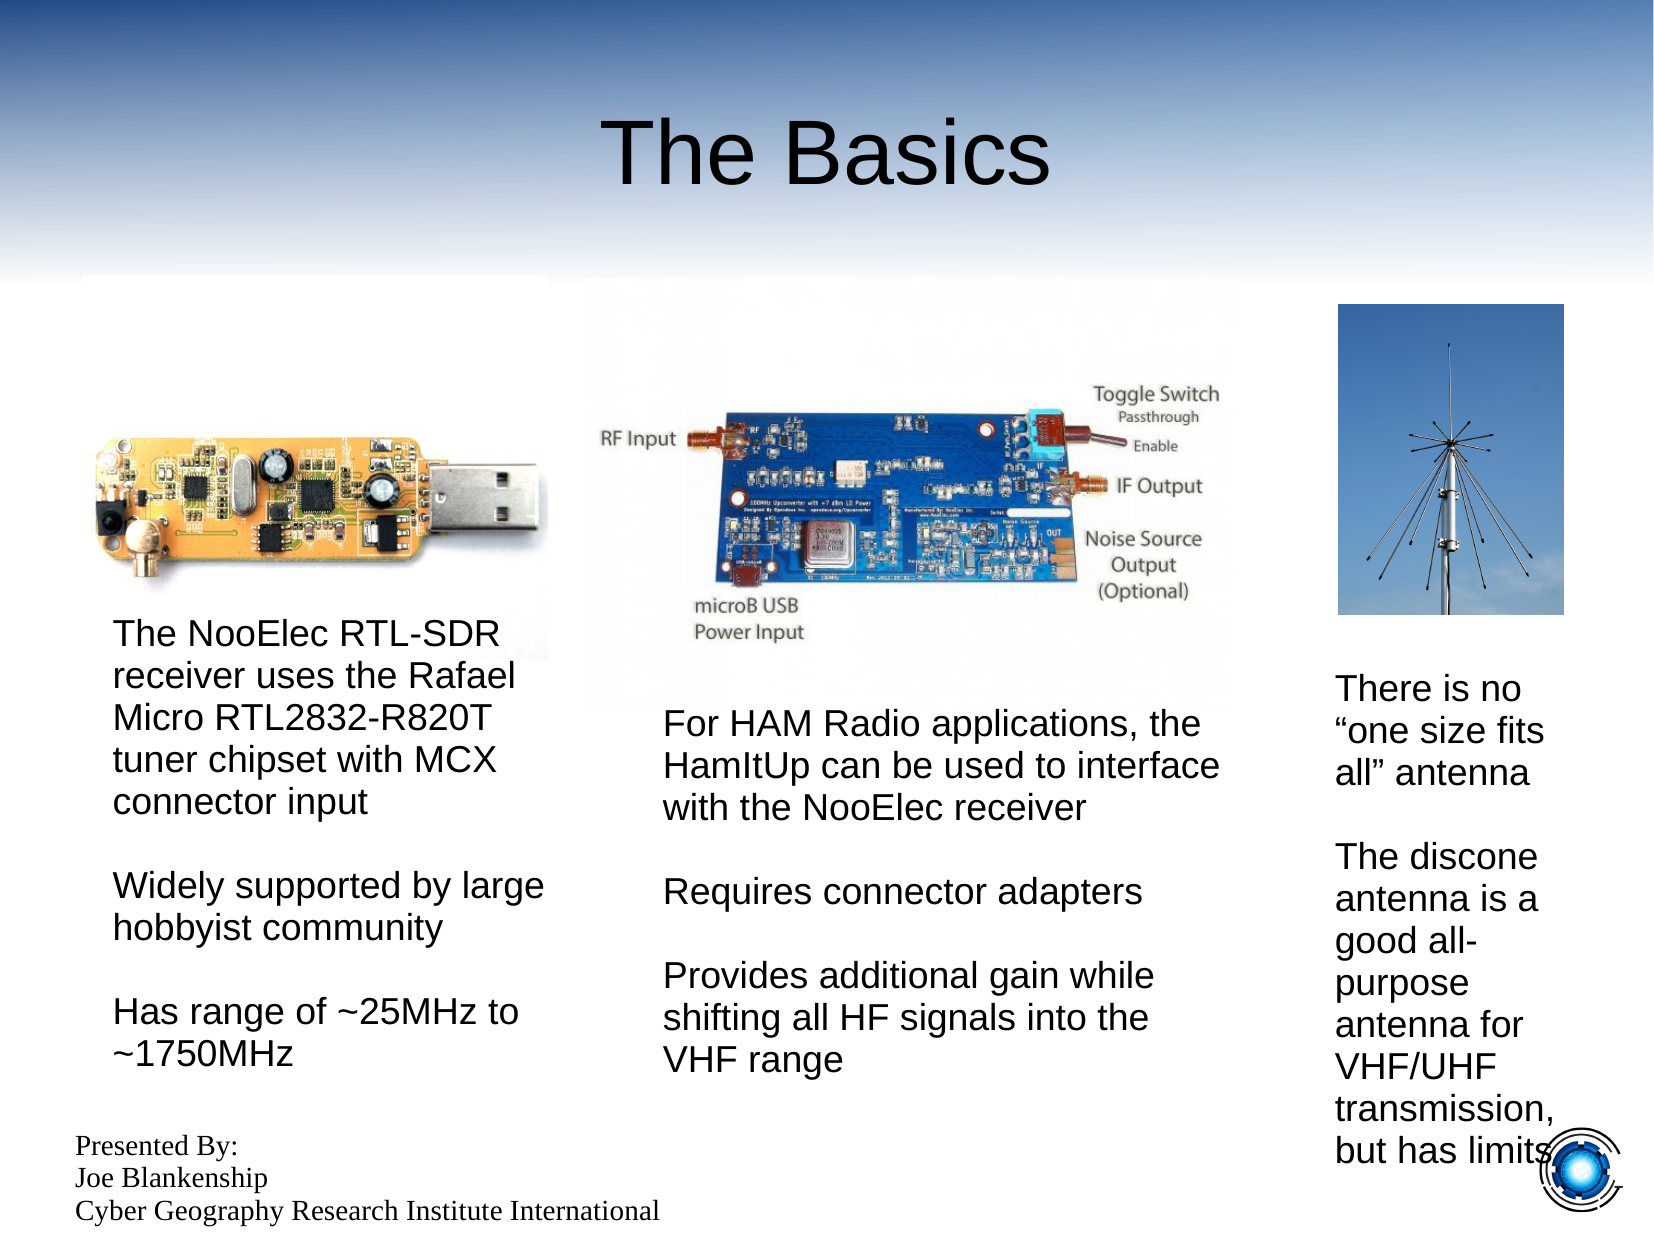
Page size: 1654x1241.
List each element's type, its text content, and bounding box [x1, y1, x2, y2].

text_box For HAM Radio applications, the HamItUp can be used to interface with the NooElec receiver Requires connector adapters Provides additional gain while shifting all HF signals into the VHF range [648, 695, 1249, 1089]
picture [1338, 304, 1564, 615]
picture [82, 275, 548, 741]
picture [1571, 1160, 1596, 1185]
picture [585, 278, 1234, 711]
picture [1533, 1124, 1633, 1215]
text_box There is no “one size fits all” antenna The discone antenna is a good all-purpose antenna for VHF/UHF transmission, but has limits [1320, 660, 1591, 1179]
title The Basics [82, 49, 1571, 257]
text_box The NooElec RTL-SDR receiver uses the Rafael Micro RTL2832-R820T tuner chipset with MCX connector input Widely supported by large hobbyist community Has range of ~25MHz to ~1750MHz [97, 605, 593, 1083]
